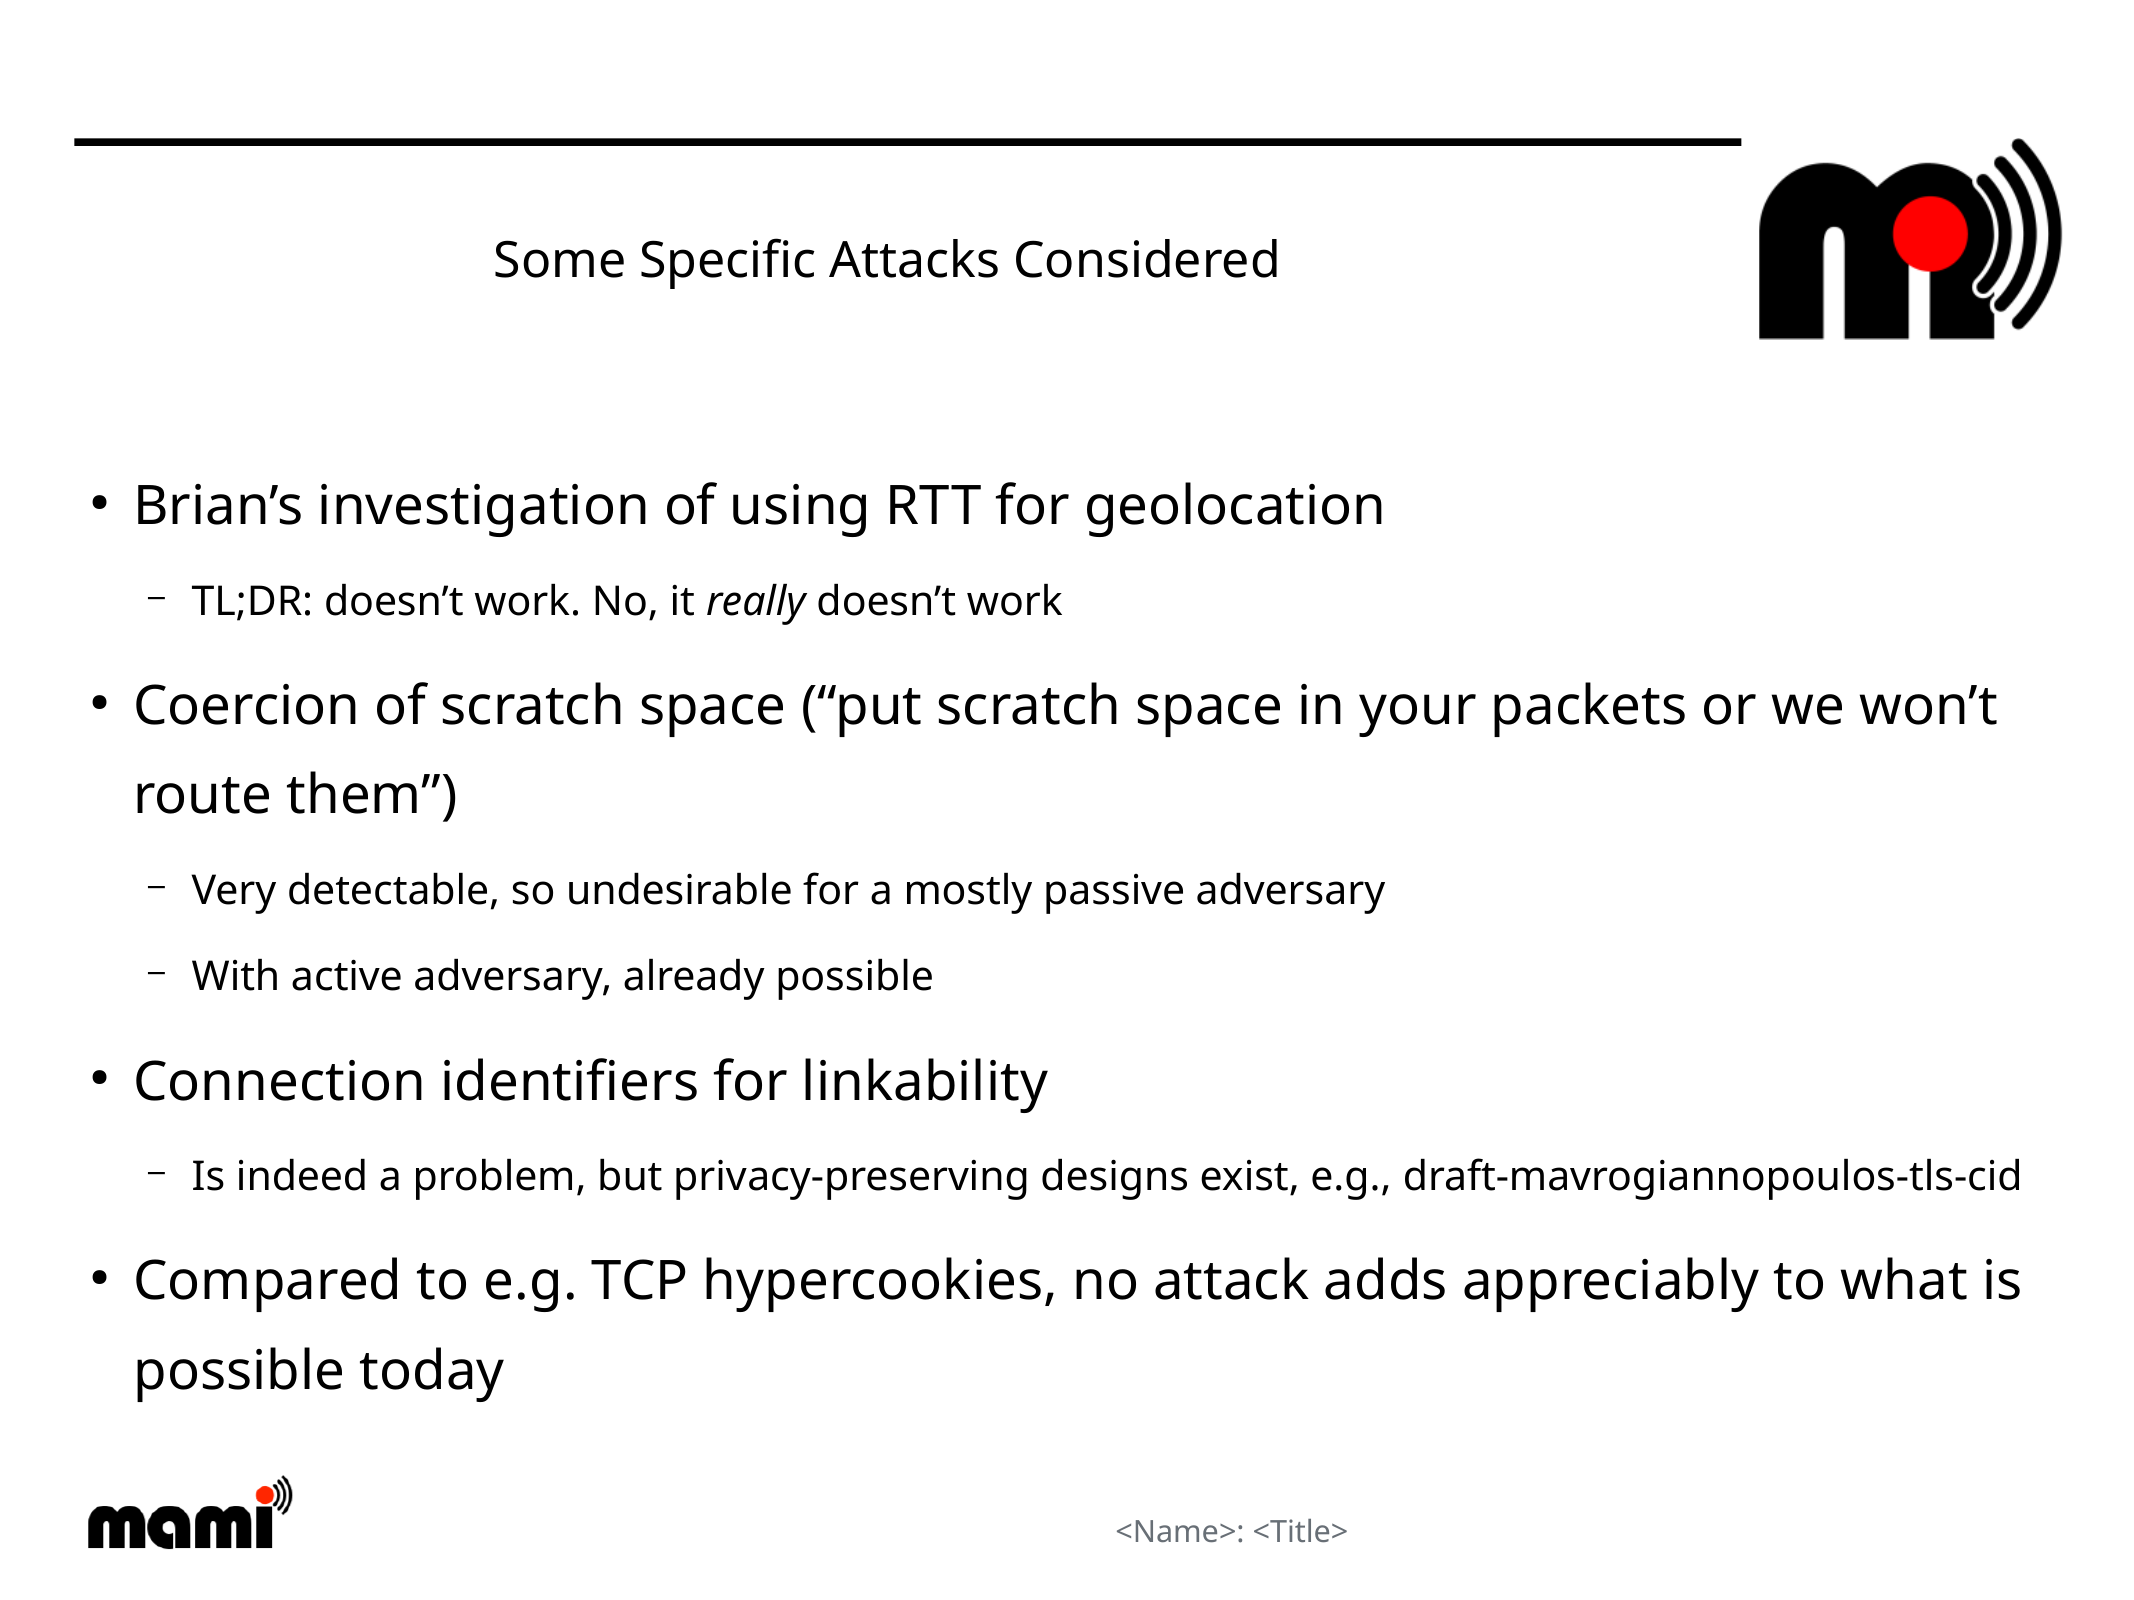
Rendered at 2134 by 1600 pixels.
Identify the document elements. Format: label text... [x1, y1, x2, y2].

picture [86, 1473, 294, 1552]
title Some Specific Attacks Considered [75, 144, 1700, 372]
list Brian’s investigation of using RTT for geolocation TL;DR: doesn’t work. No, it really doesn’t work Coercion of scratch space (“put scratch space in your packets or we won’t route them”) Very detectable, so undesirable for a mostly passive adversary With active adversary, already possible Connection identifiers for linkability Is indeed a problem, but privacy-preserving designs exist, e.g., draft-mavrogiannopoulos-tls-cid Compared to e.g. TCP hypercookies, no attack adds appreciably to what is possible today [75, 451, 2053, 1462]
picture [1758, 138, 2065, 340]
